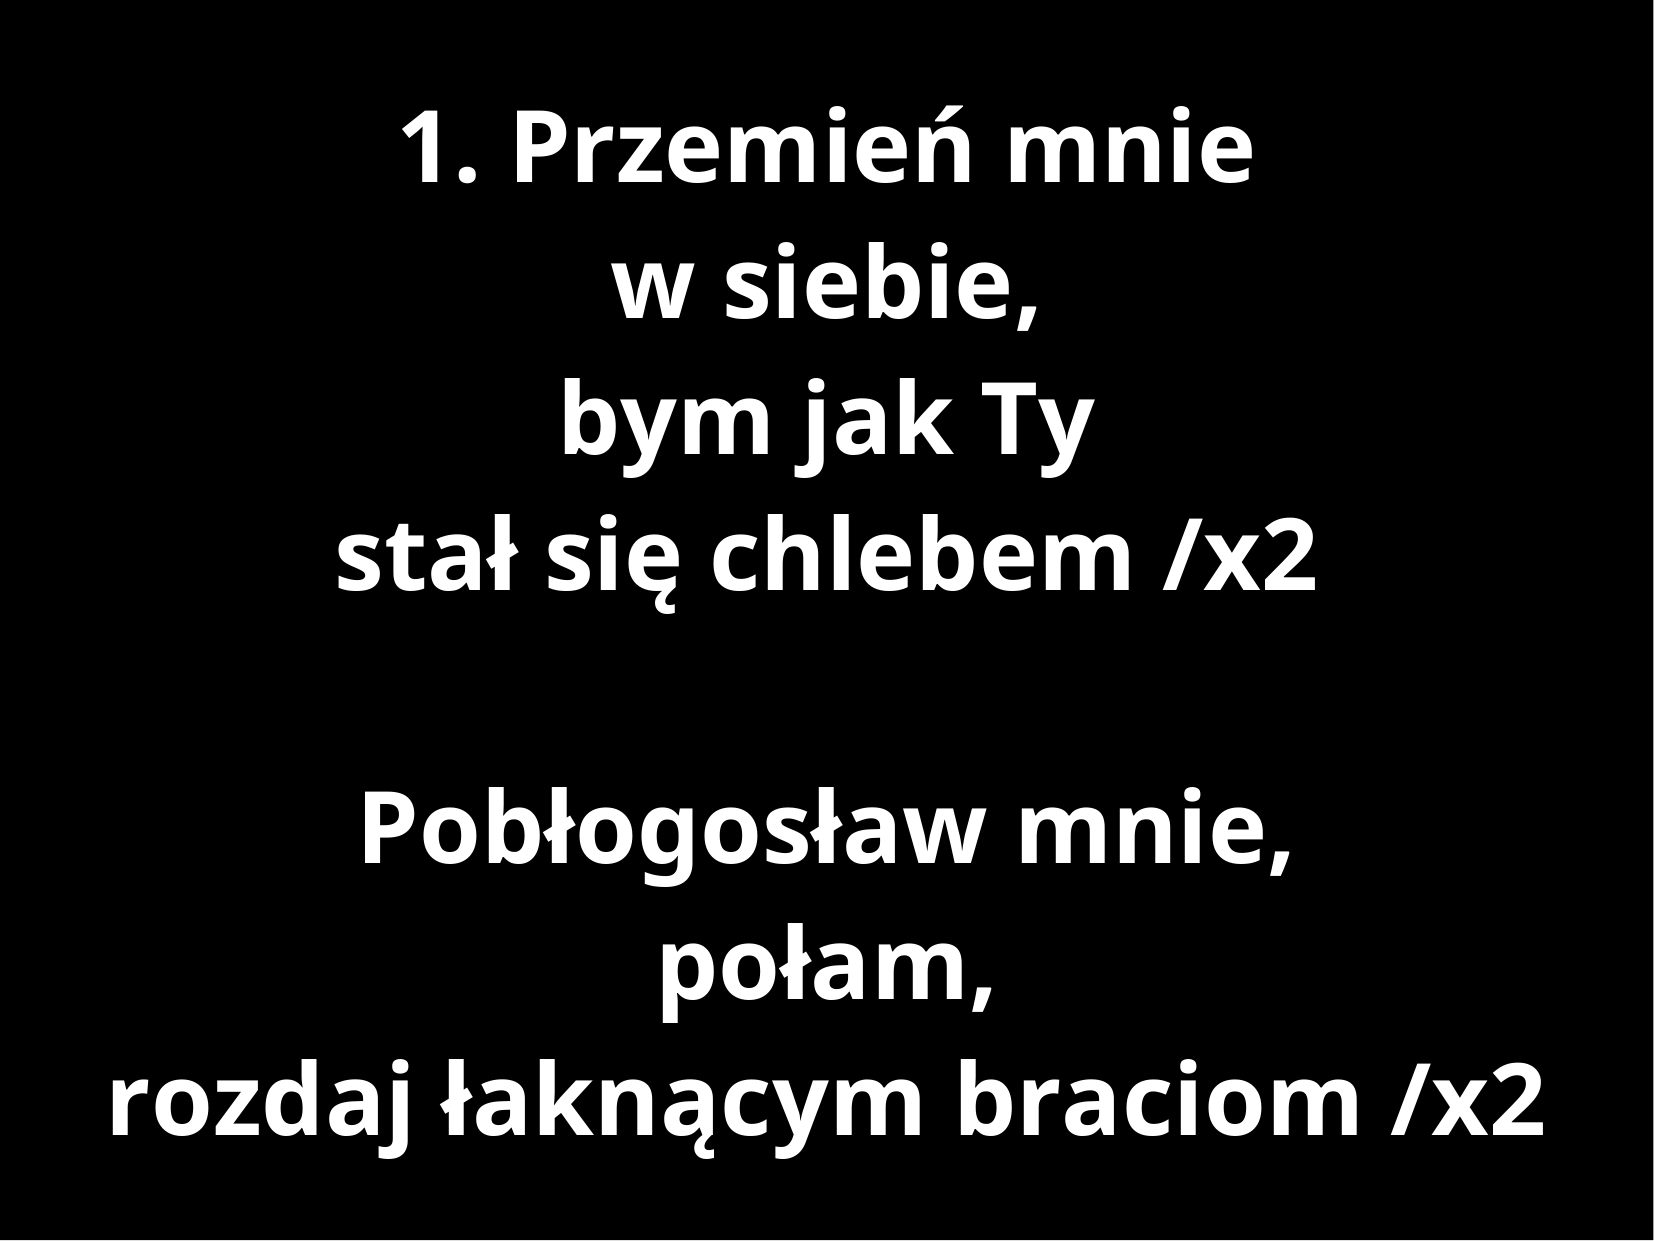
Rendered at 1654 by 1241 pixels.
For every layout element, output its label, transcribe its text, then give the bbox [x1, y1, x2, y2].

title 1. Przemień mnie w siebie, bym jak Ty stał się chlebem /x2 Pobłogosław mnie, połam, rozdaj łaknącym braciom /x2 [0, 0, 1654, 1241]
